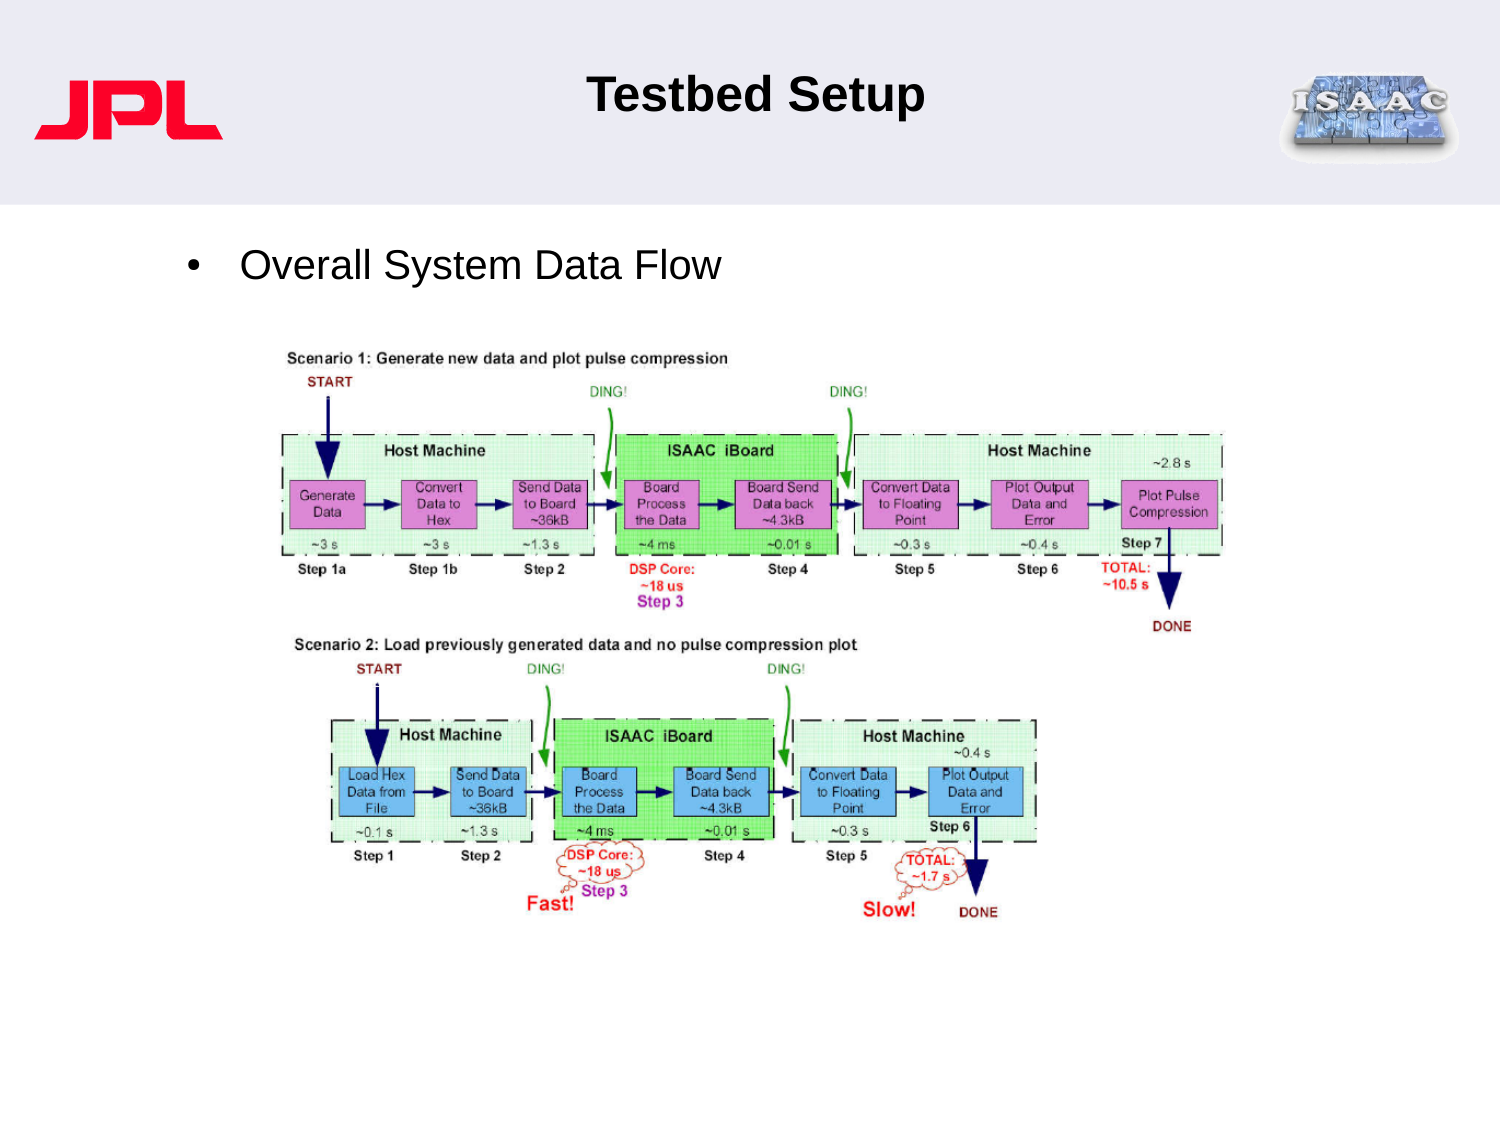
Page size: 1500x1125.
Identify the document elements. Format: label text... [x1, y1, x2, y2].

picture [1288, 49, 1463, 168]
picture [262, 339, 1238, 940]
title Testbed Setup [225, 0, 1288, 188]
list Overall System Data Flow [168, 242, 1332, 338]
